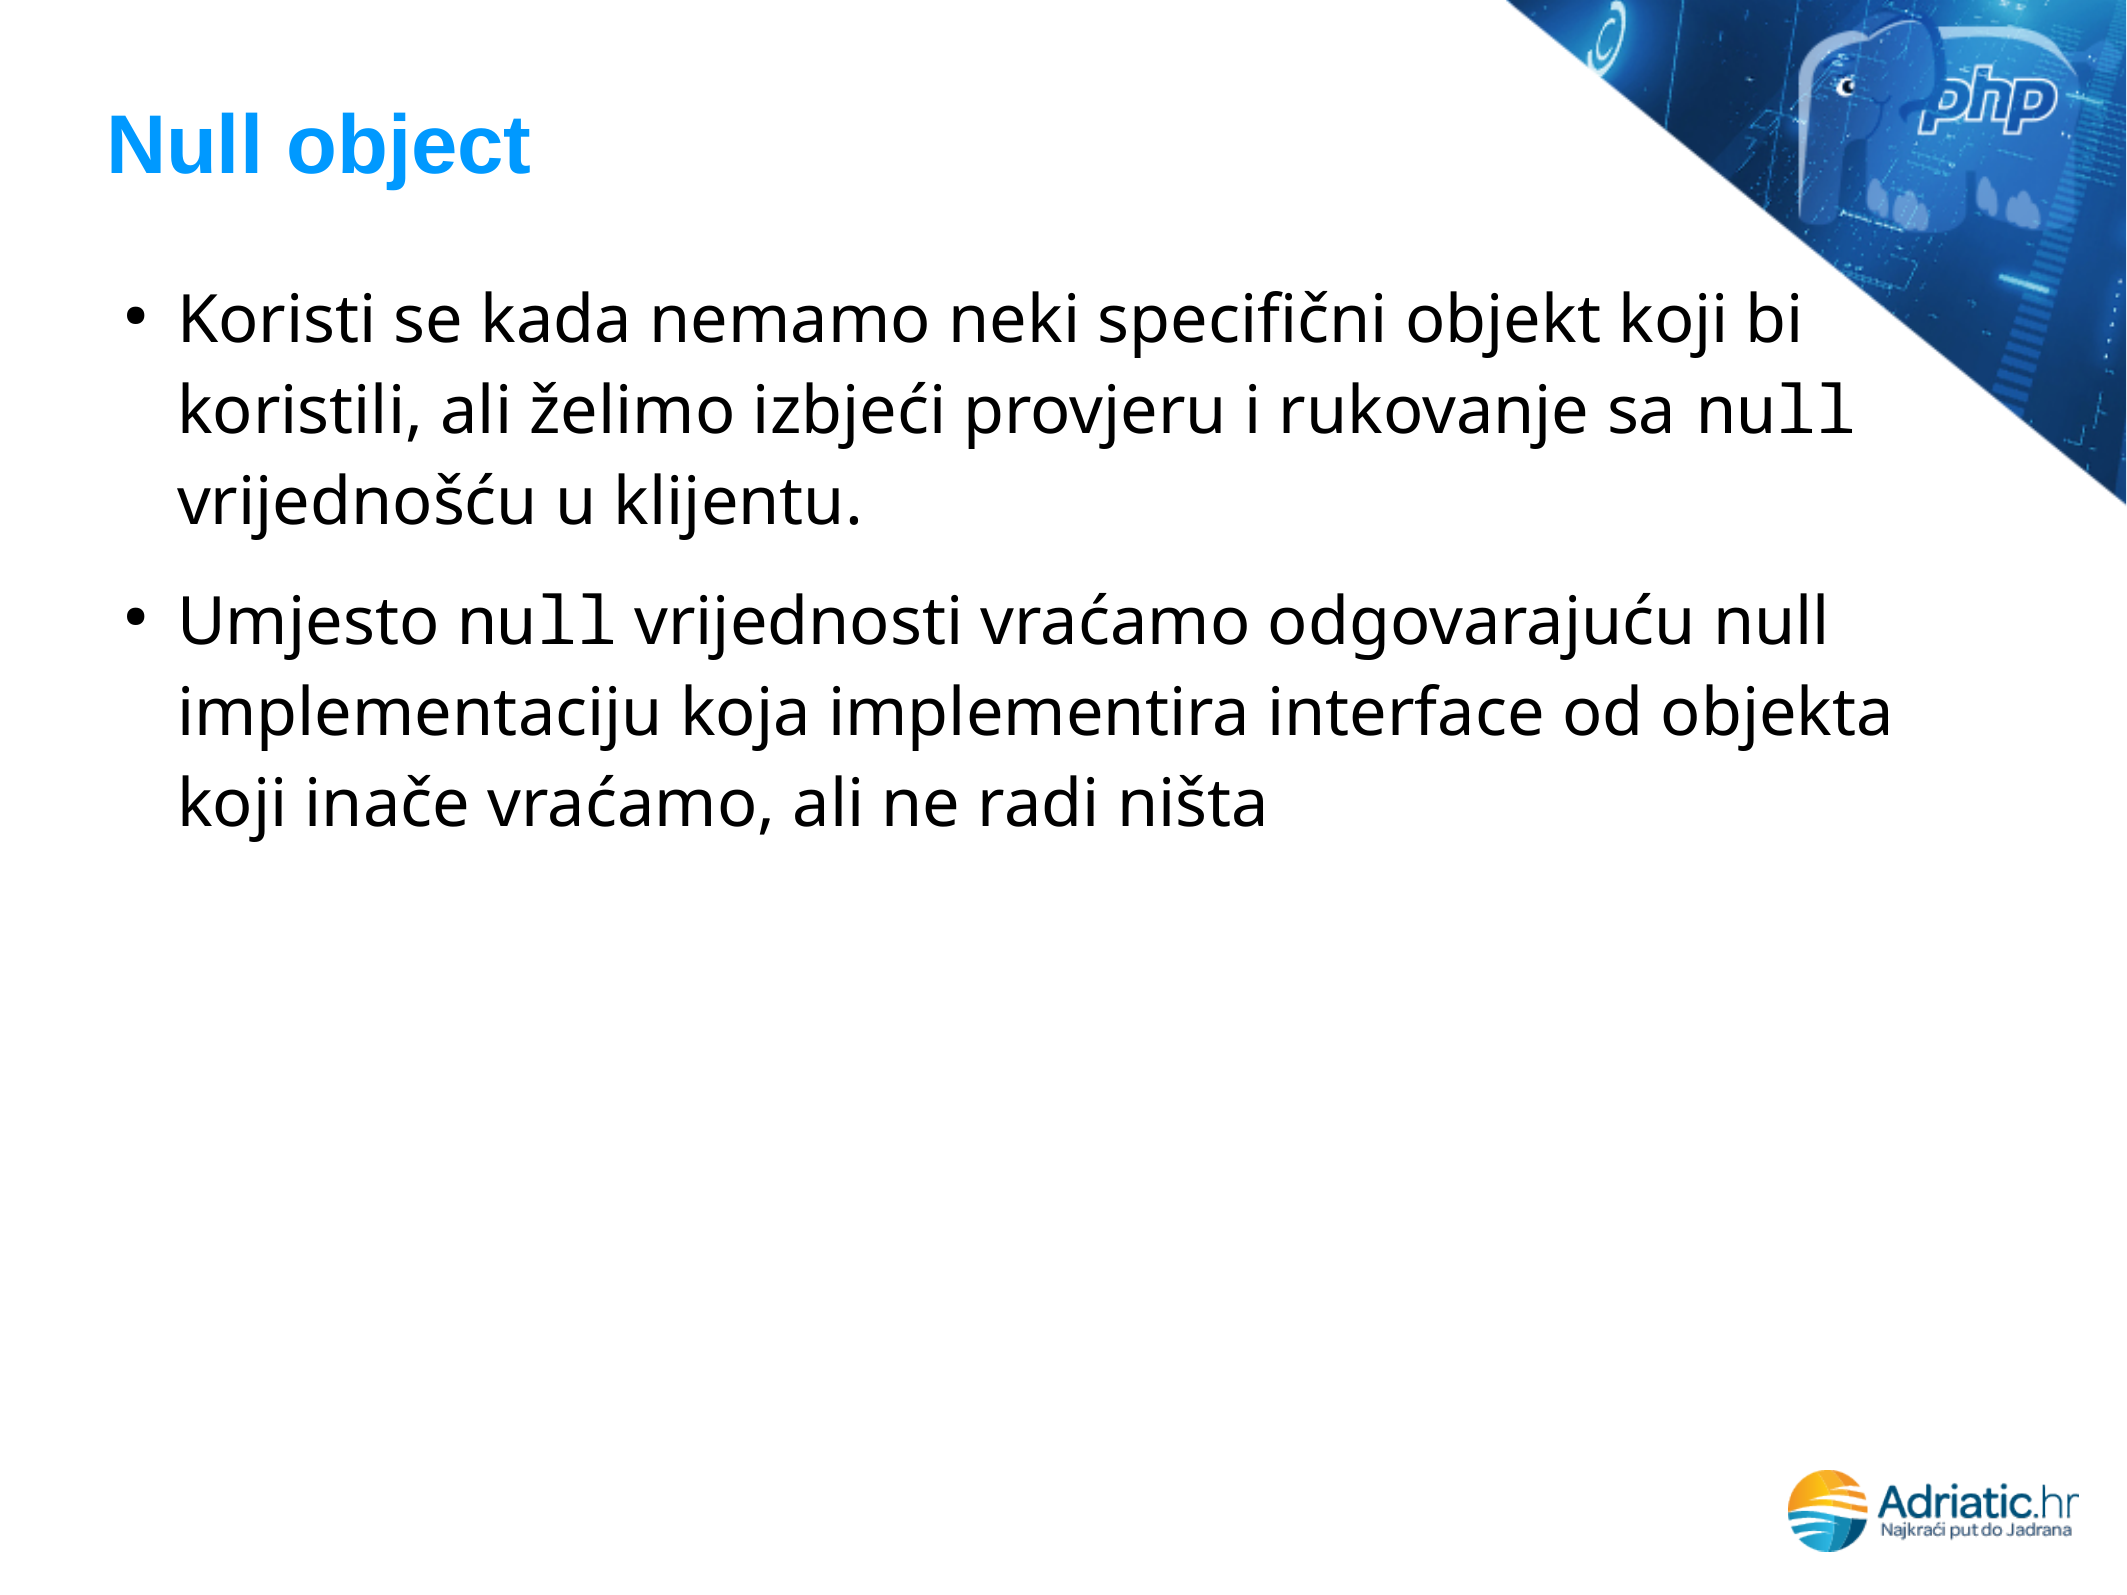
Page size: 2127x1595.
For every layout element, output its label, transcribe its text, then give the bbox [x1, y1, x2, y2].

picture [1505, 0, 2127, 625]
title Null object [106, 70, 1630, 219]
picture [1788, 1470, 2079, 1552]
list Koristi se kada nemamo neki specifični objekt koji bi koristili, ali želimo izbjeći provjeru i rukovanje sa null vrijednošću u klijentu. Umjesto null vrijednosti vraćamo odgovarajuću null implementaciju koja implementira interface od objekta koji inače vraćamo, ali ne radi ništa [106, 271, 1949, 1453]
